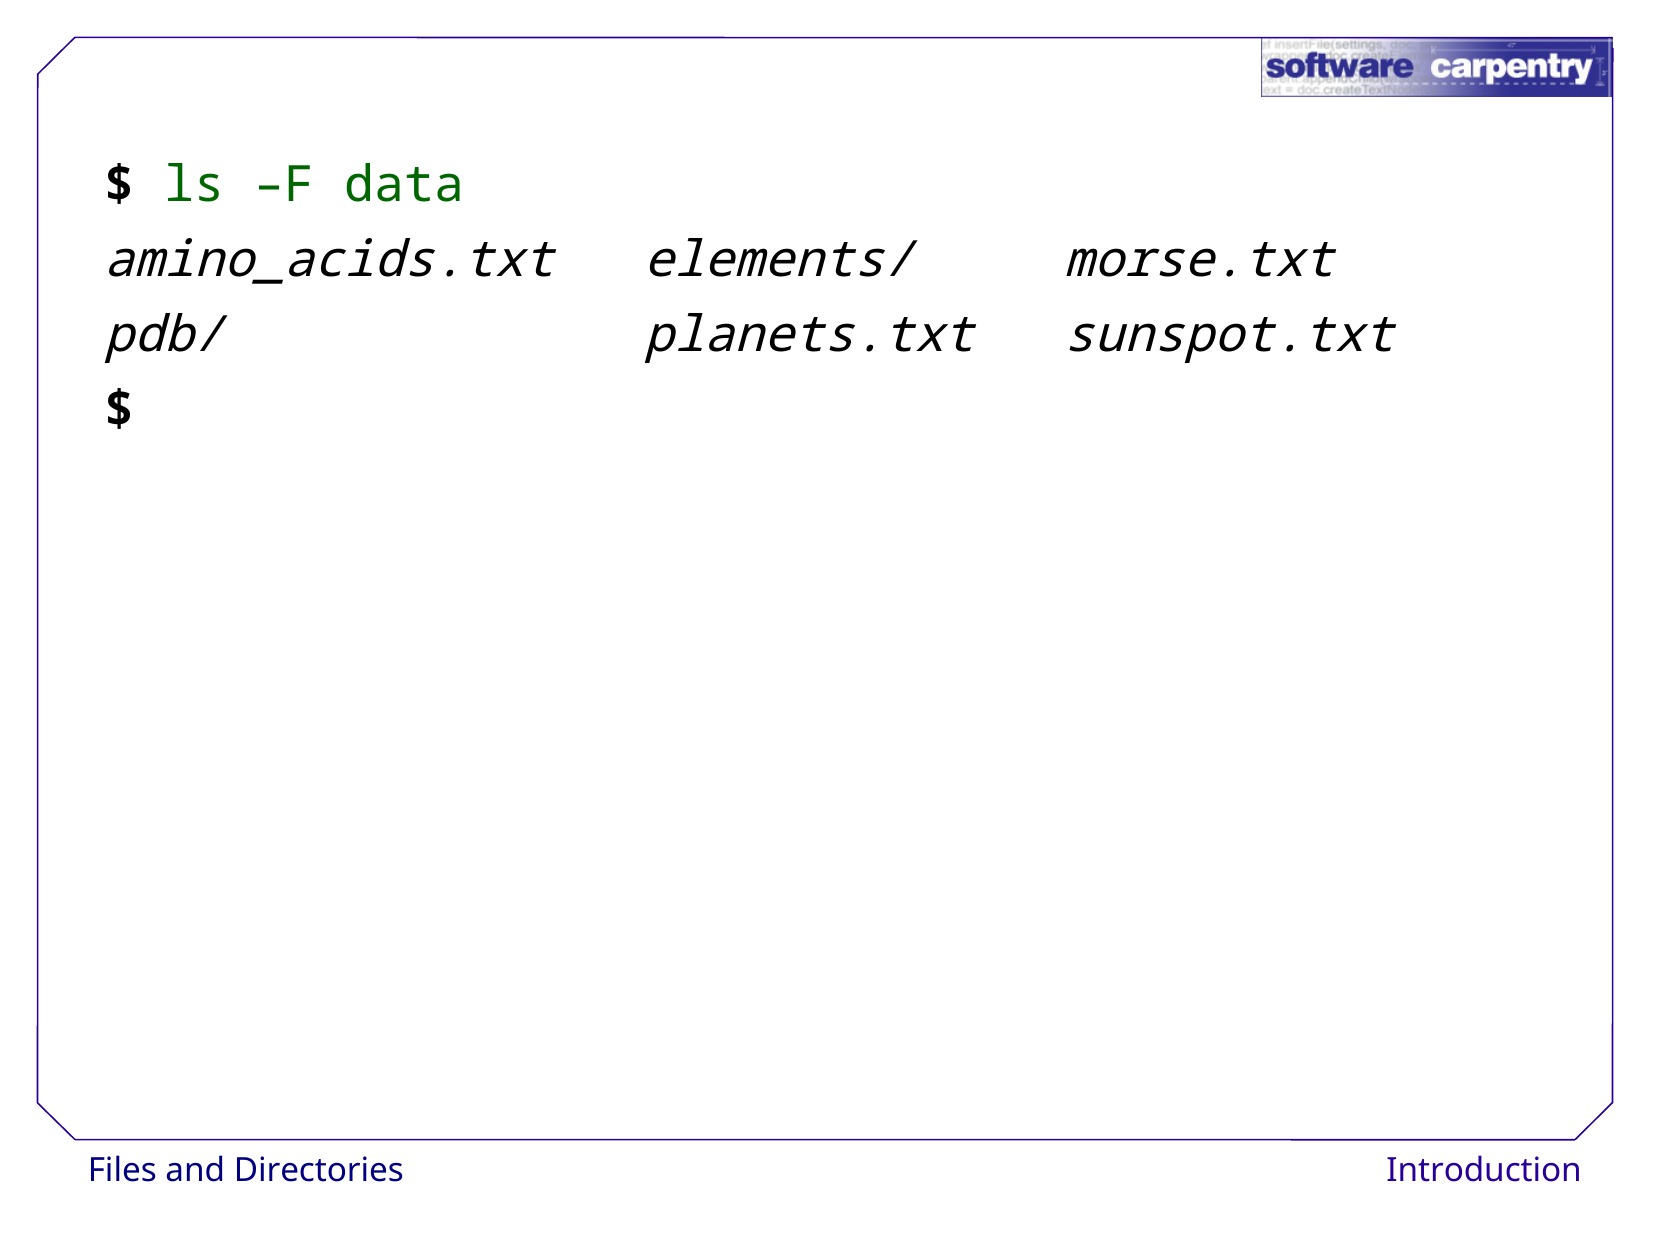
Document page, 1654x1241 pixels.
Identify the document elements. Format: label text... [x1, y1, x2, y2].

picture [1261, 39, 1613, 97]
text_box $ ls –F data amino_acids.txt elements/ morse.txt pdb/ planets.txt sunspot.txt $ [89, 128, 1512, 1037]
